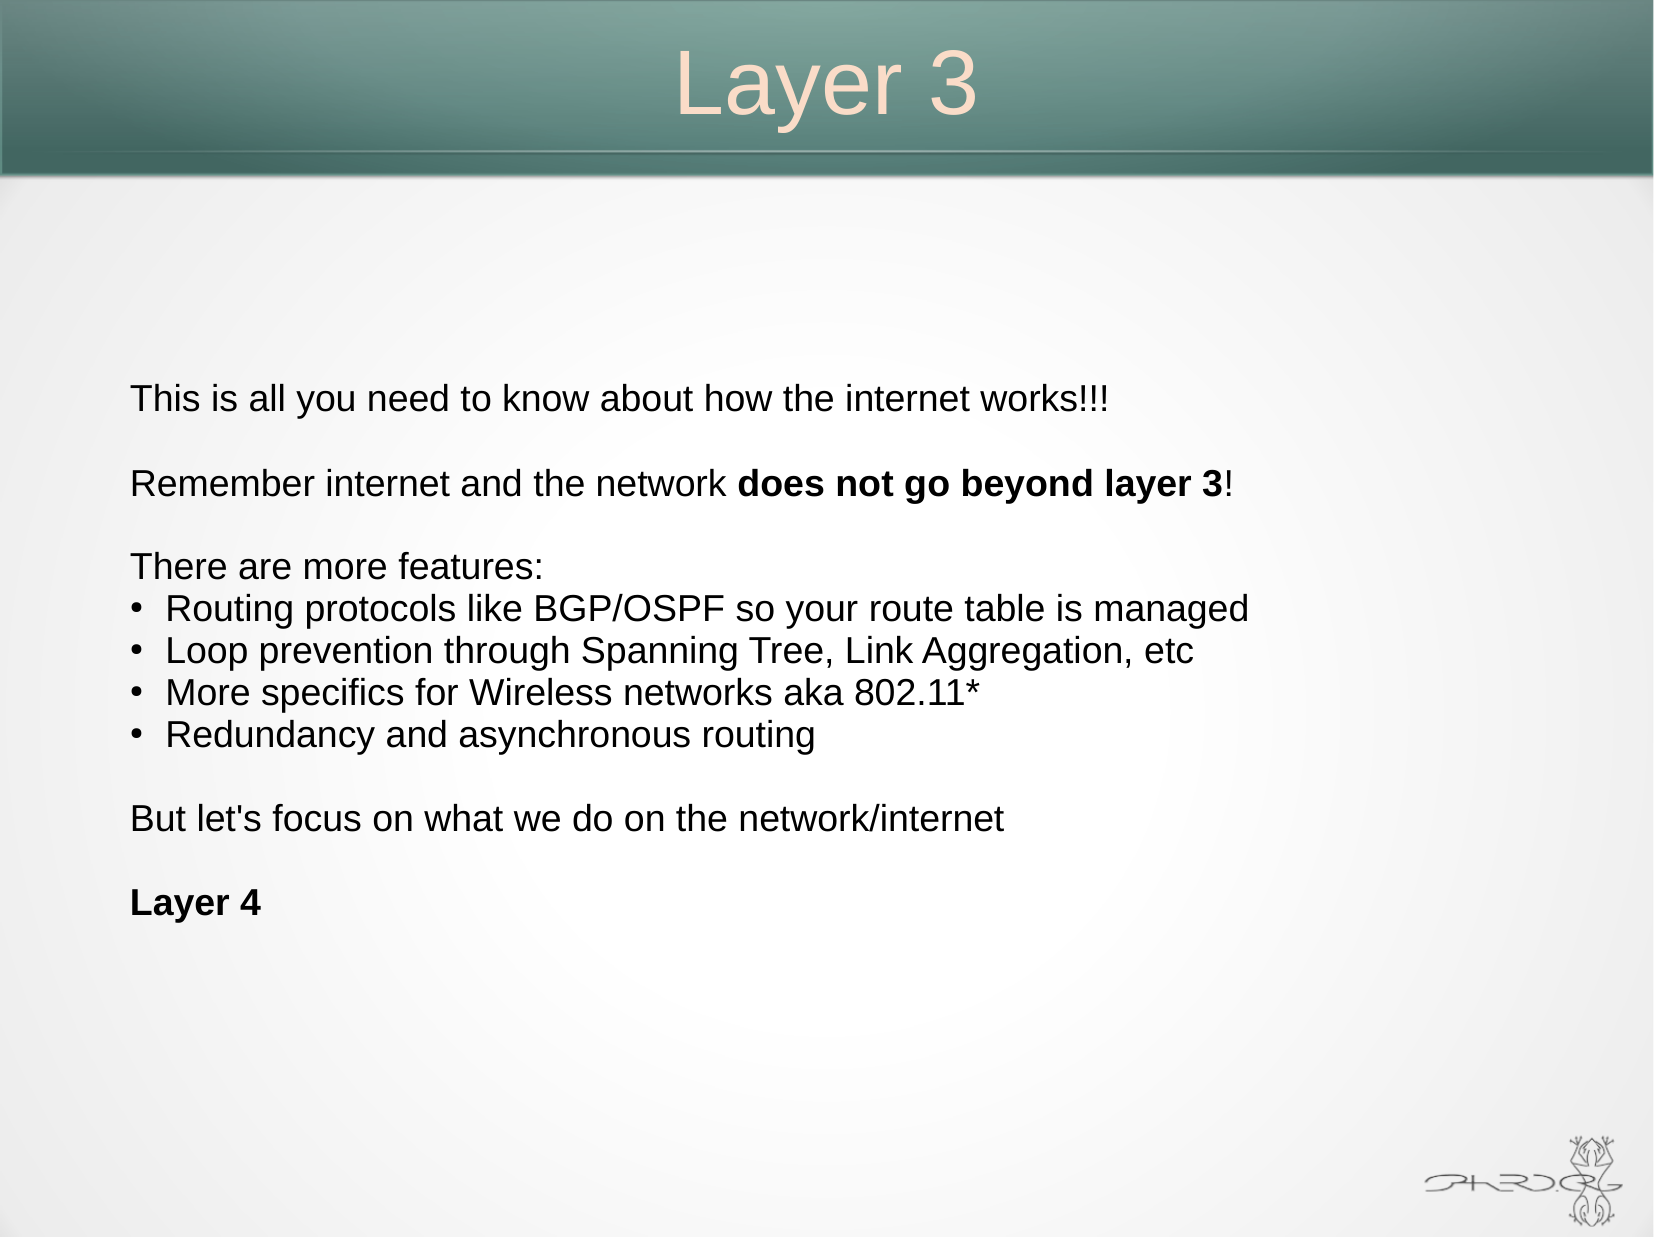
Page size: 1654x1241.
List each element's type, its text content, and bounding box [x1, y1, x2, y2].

text_box This is all you need to know about how the internet works!!! Remember internet and the network does not go beyond layer 3! There are more features: Routing protocols like BGP/OSPF so your route table is managed Loop prevention through Spanning Tree, Link Aggregation, etc More specifics for Wireless networks aka 802.11* Redundancy and asynchronous routing But let's focus on what we do on the network/internet Layer 4 [129, 377, 1512, 924]
picture [0, 0, 1654, 1237]
title [82, 11, 1571, 154]
